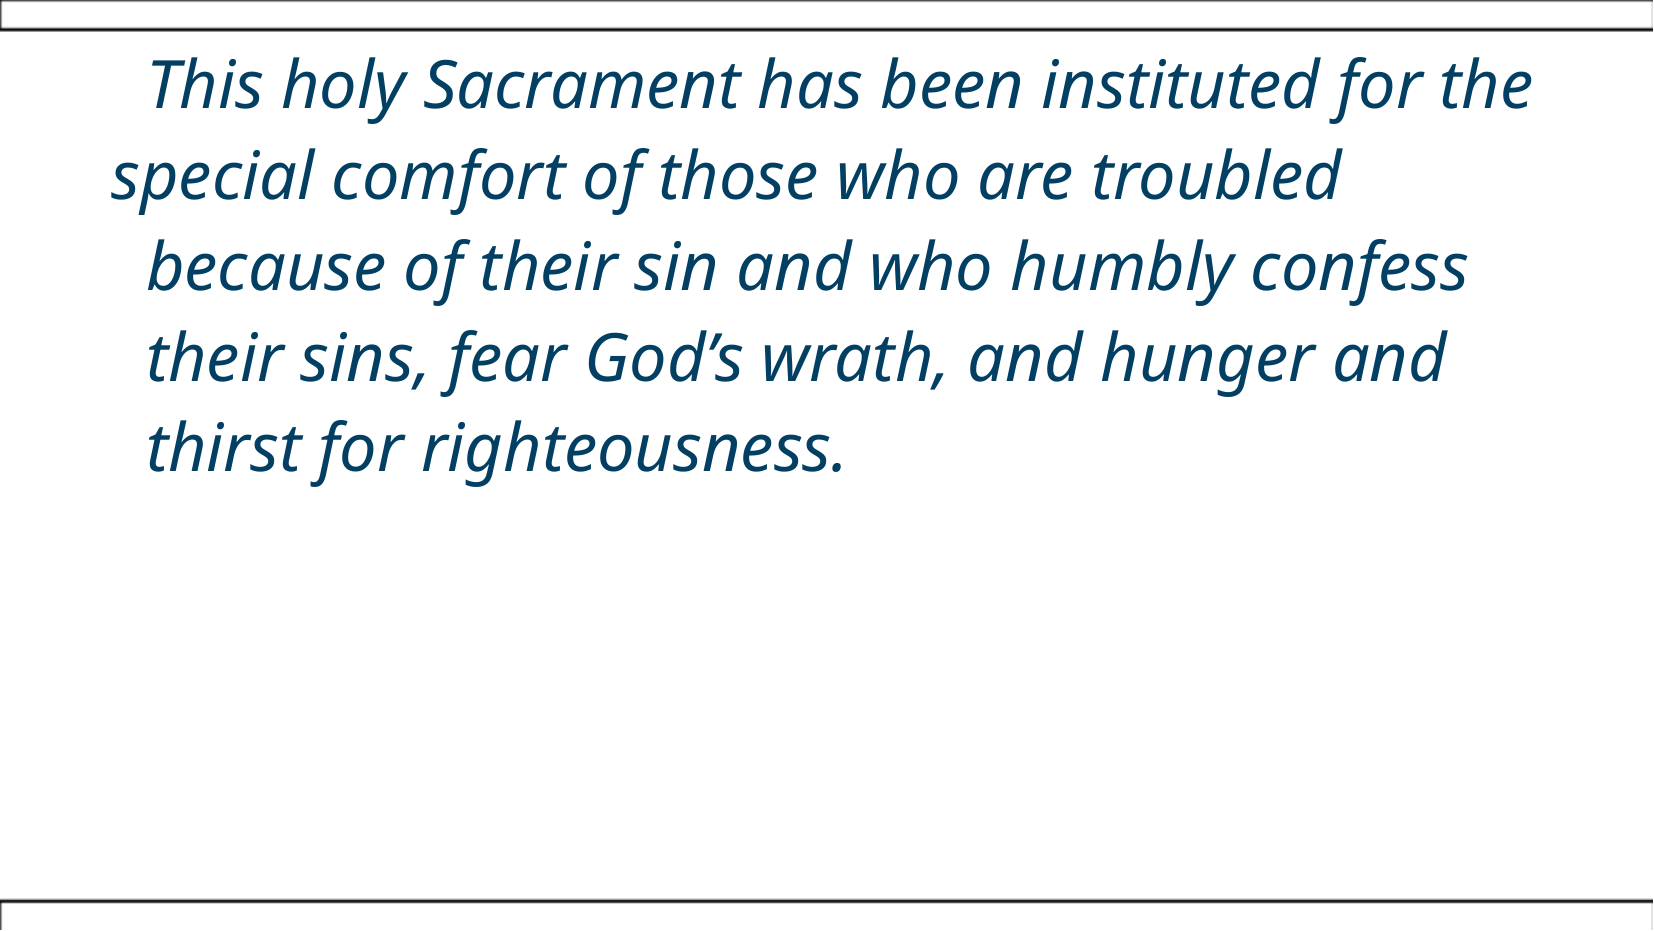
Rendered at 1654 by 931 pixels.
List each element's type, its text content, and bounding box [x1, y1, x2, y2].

text_box This holy Sacrament has been instituted for the special comfort of those who are troubled because of their sin and who humbly confess their sins, fear God’s wrath, and hunger and thirst for righteousness. [62, 30, 1593, 496]
picture [0, 0, 1653, 930]
